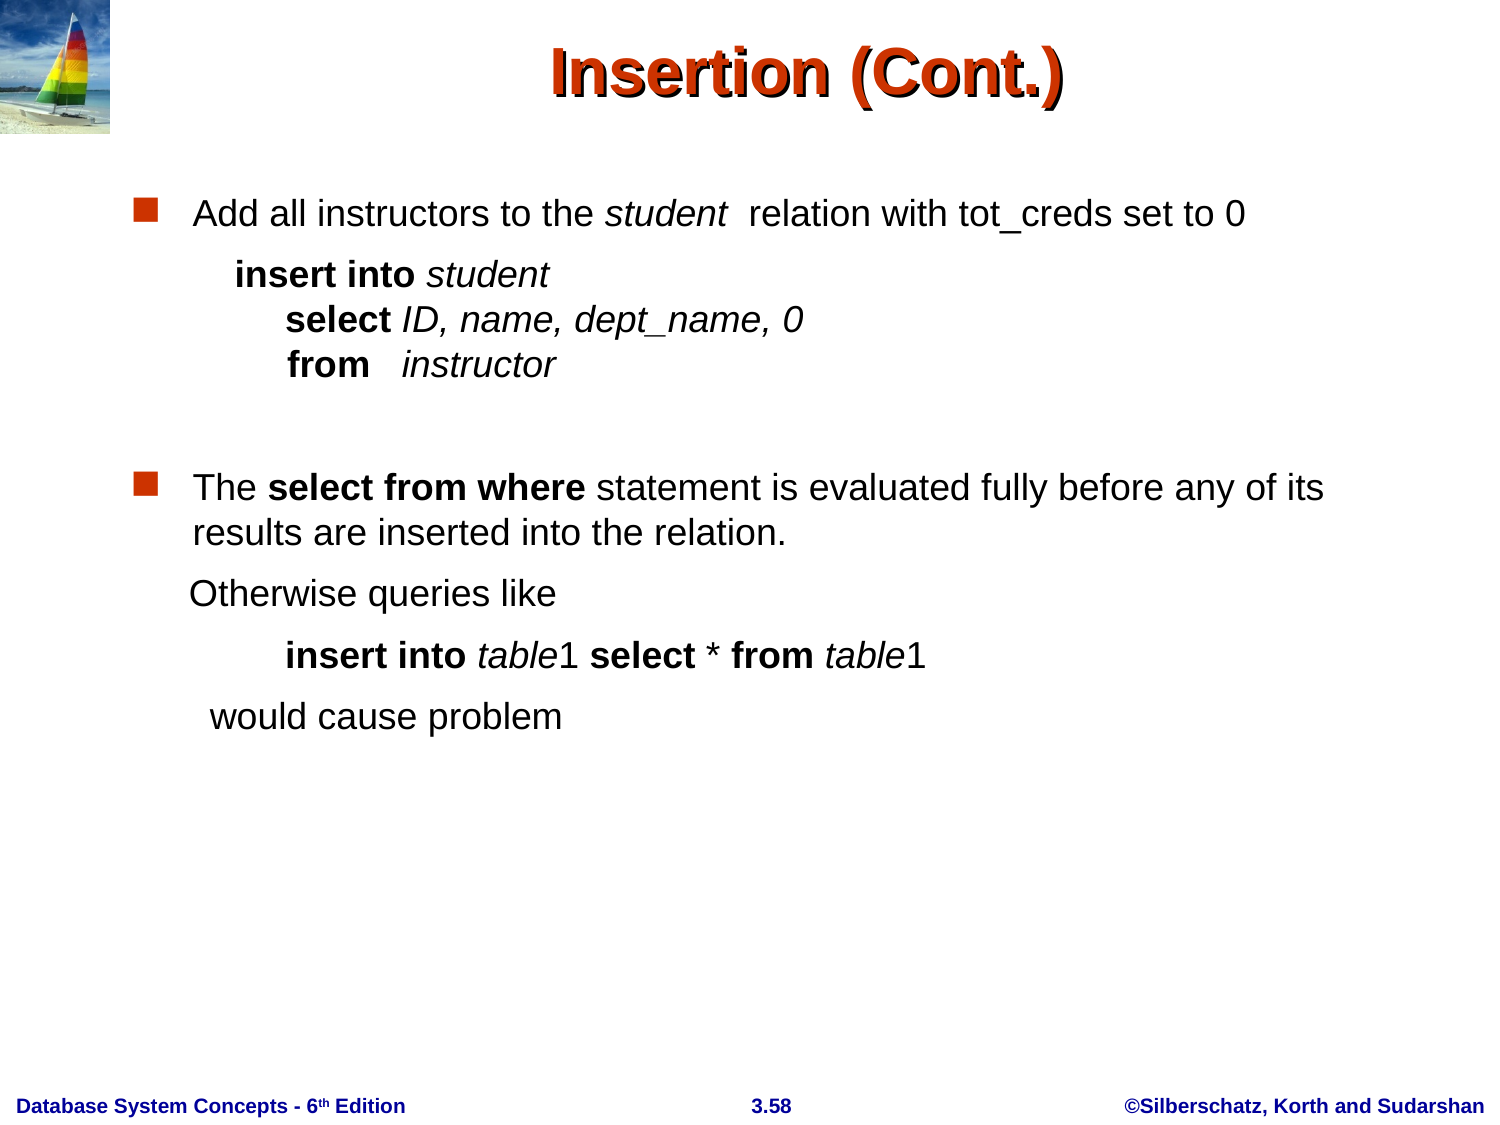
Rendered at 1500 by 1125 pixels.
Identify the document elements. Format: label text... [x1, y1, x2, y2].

picture [0, 0, 110, 134]
title Insertion (Cont.) [145, 40, 1468, 116]
list Add all instructors to the student relation with tot_creds set to 0 insert into student select ID, name, dept_name, 0 from instructor The select from where statement is evaluated fully before any of its results are inserted into the relation. Otherwise queries like insert into table1 select * from table1 would cause problem [121, 181, 1453, 1047]
